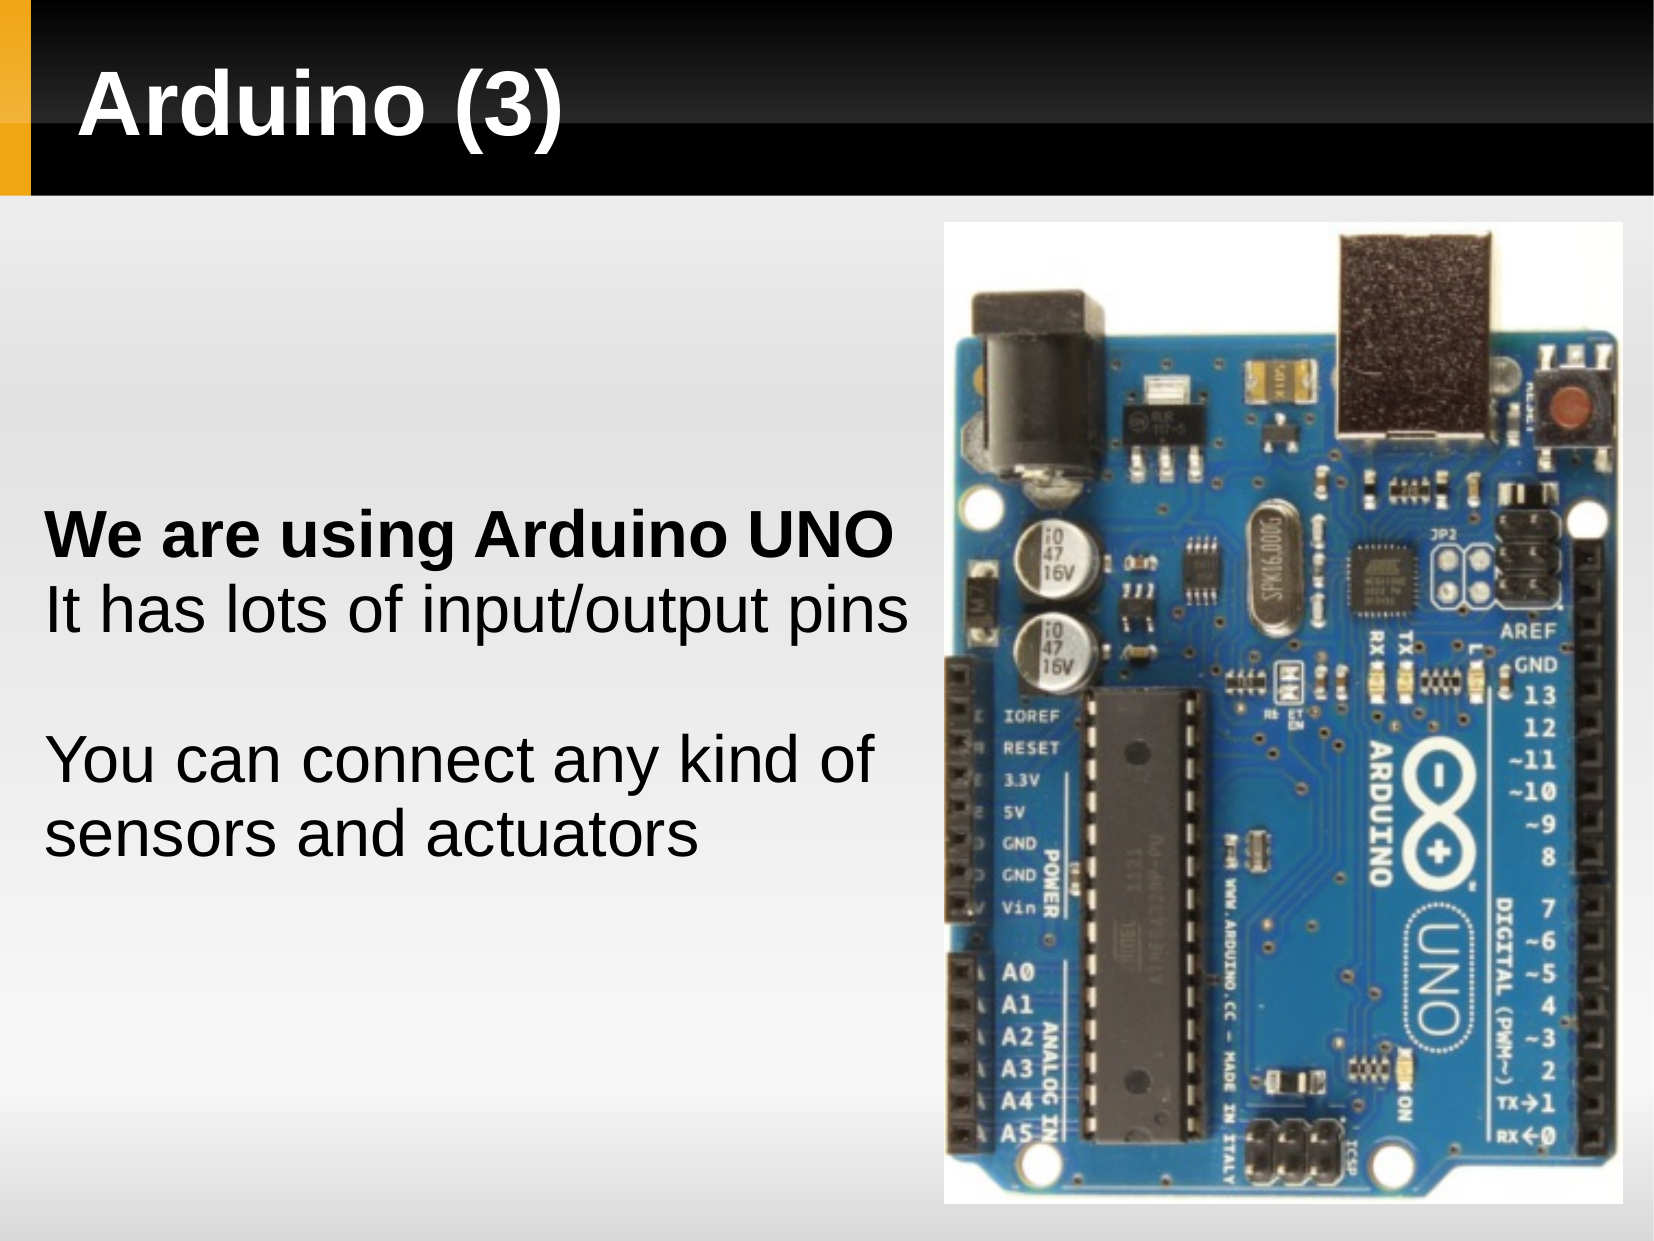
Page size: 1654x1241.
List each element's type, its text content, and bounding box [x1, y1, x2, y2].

title Arduino (3) [76, 0, 1565, 208]
text_box We are using Arduino UNO It has lots of input/output pins You can connect any kind of sensors and actuators [29, 265, 944, 1175]
picture [0, 0, 1654, 1241]
